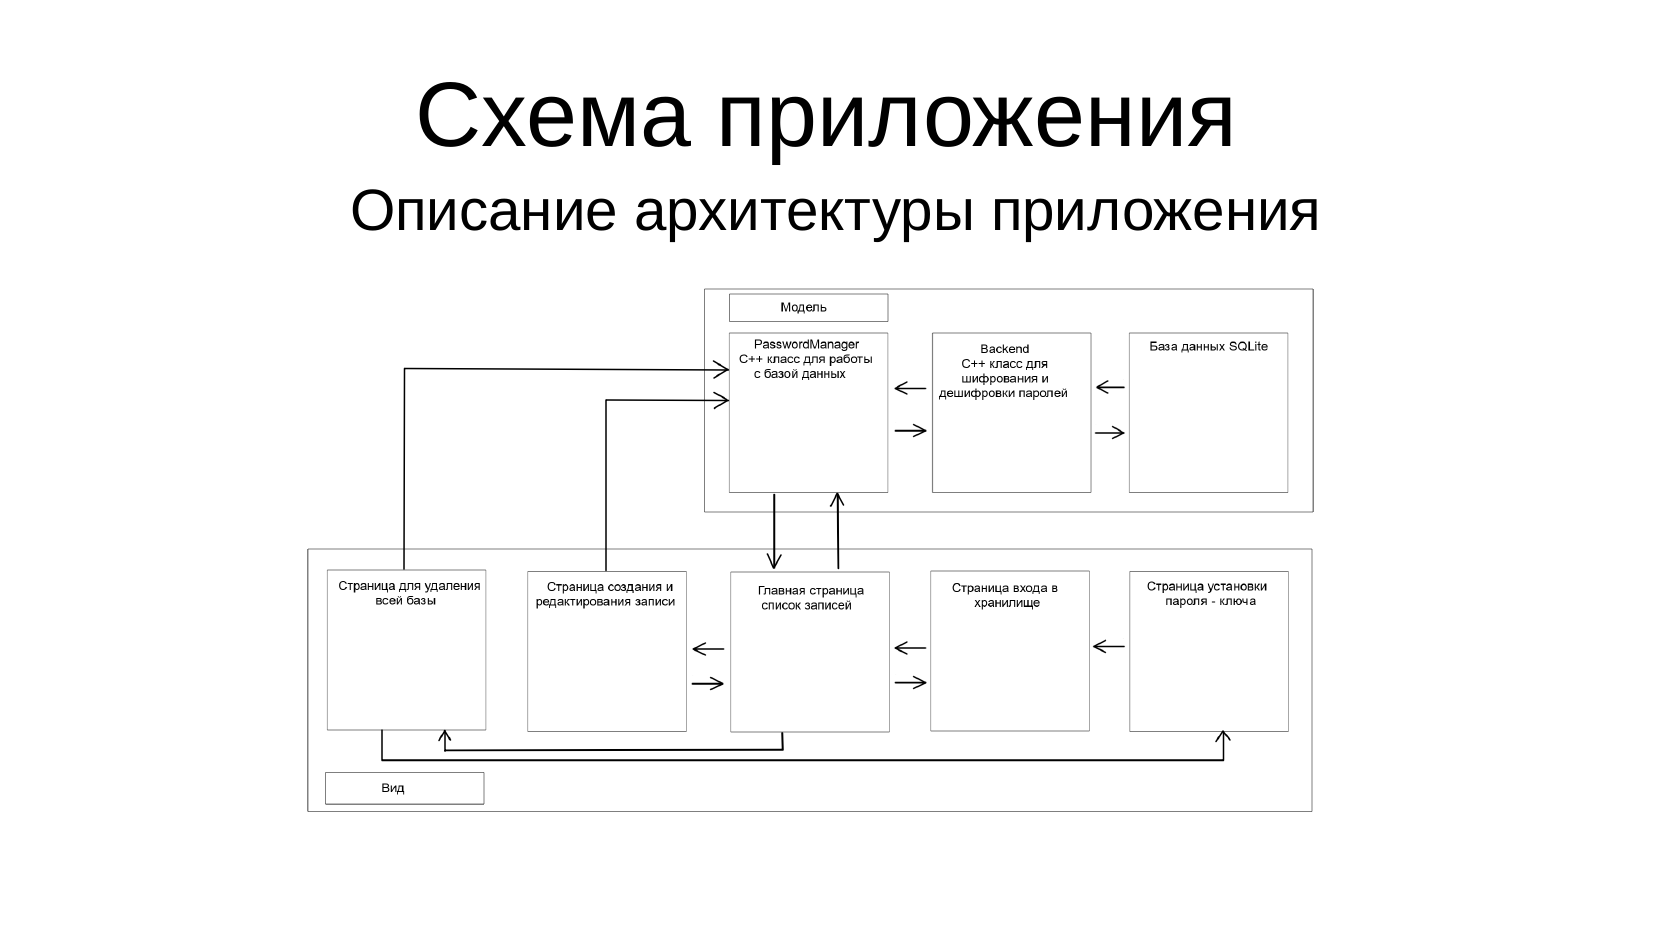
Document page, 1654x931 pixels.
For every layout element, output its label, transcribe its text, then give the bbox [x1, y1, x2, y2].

picture [236, 265, 1329, 871]
list Описание архитектуры приложения [29, 177, 1625, 886]
title Схема приложения [82, 37, 1571, 177]
